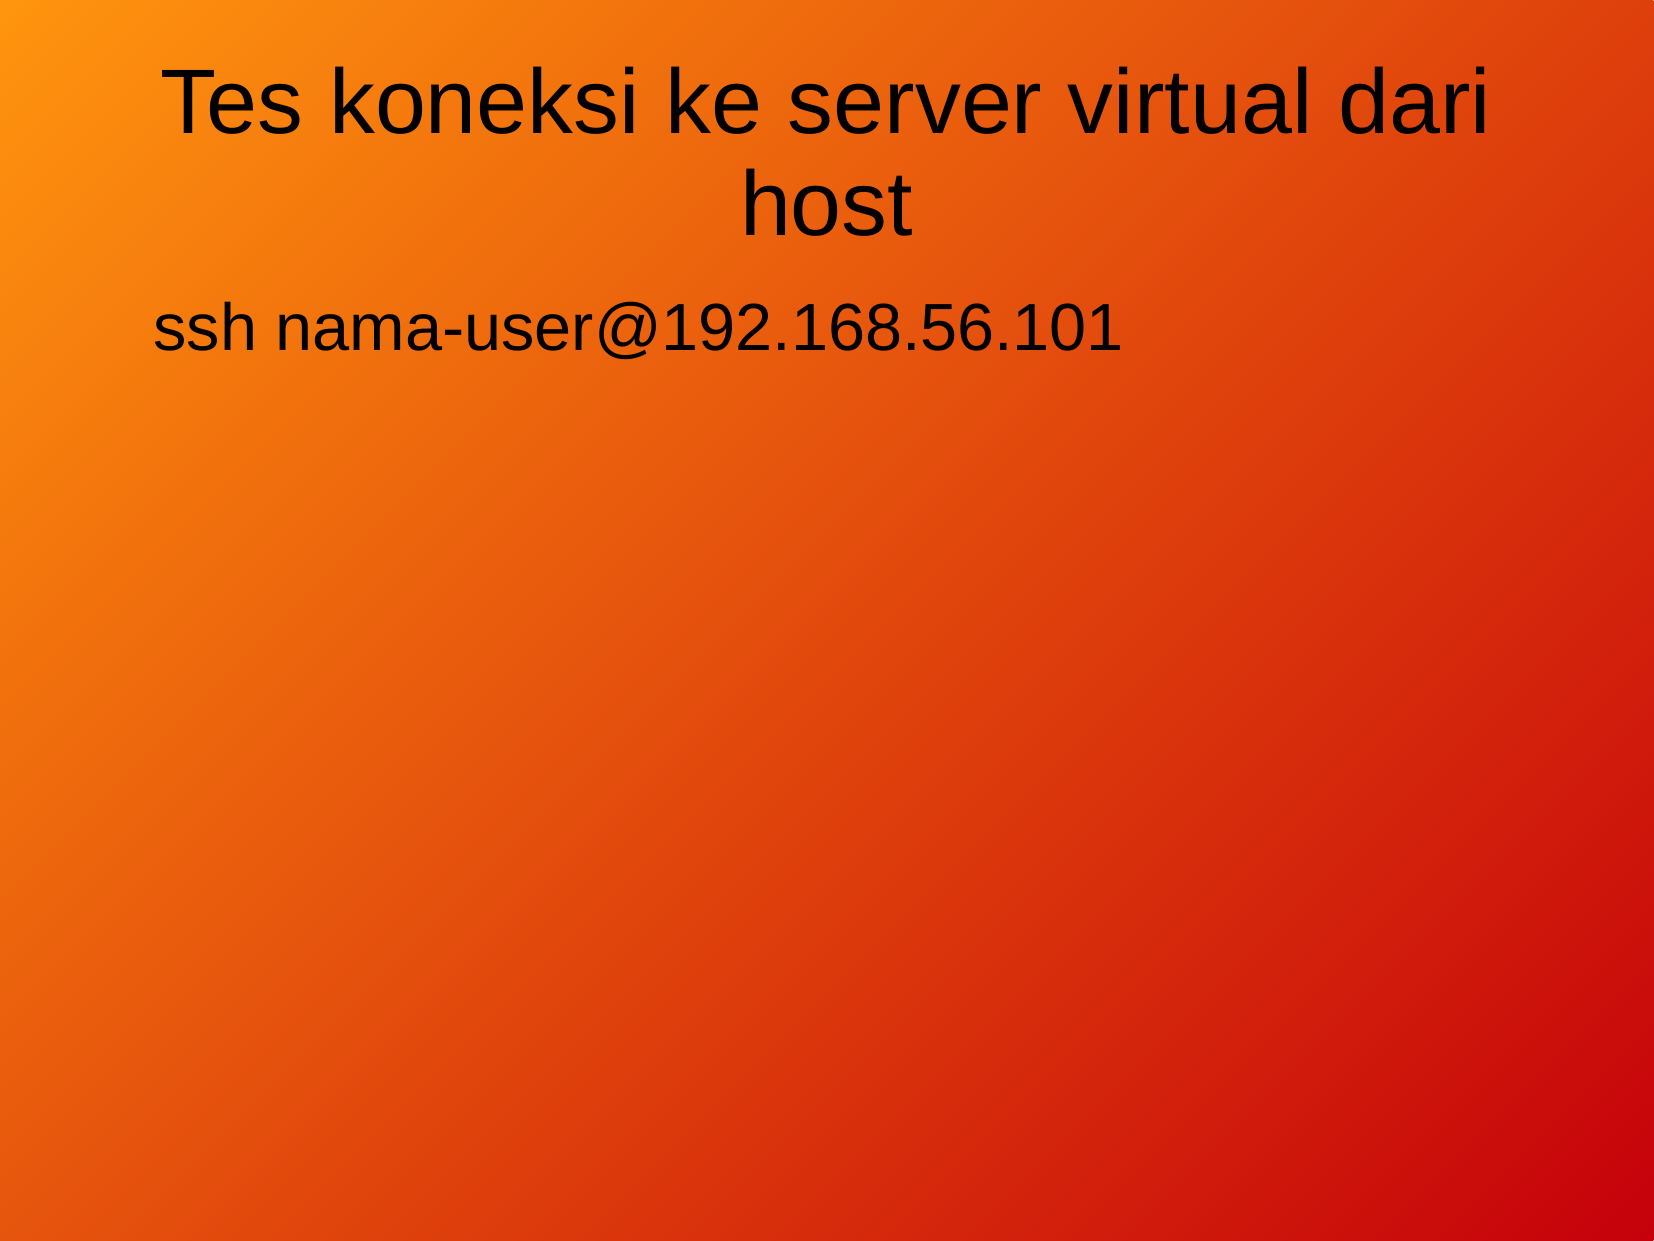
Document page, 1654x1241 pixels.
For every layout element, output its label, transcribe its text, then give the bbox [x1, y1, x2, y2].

list ssh nama-user@192.168.56.101 [82, 290, 1571, 1010]
title Tes koneksi ke server virtual dari host [82, 49, 1571, 257]
